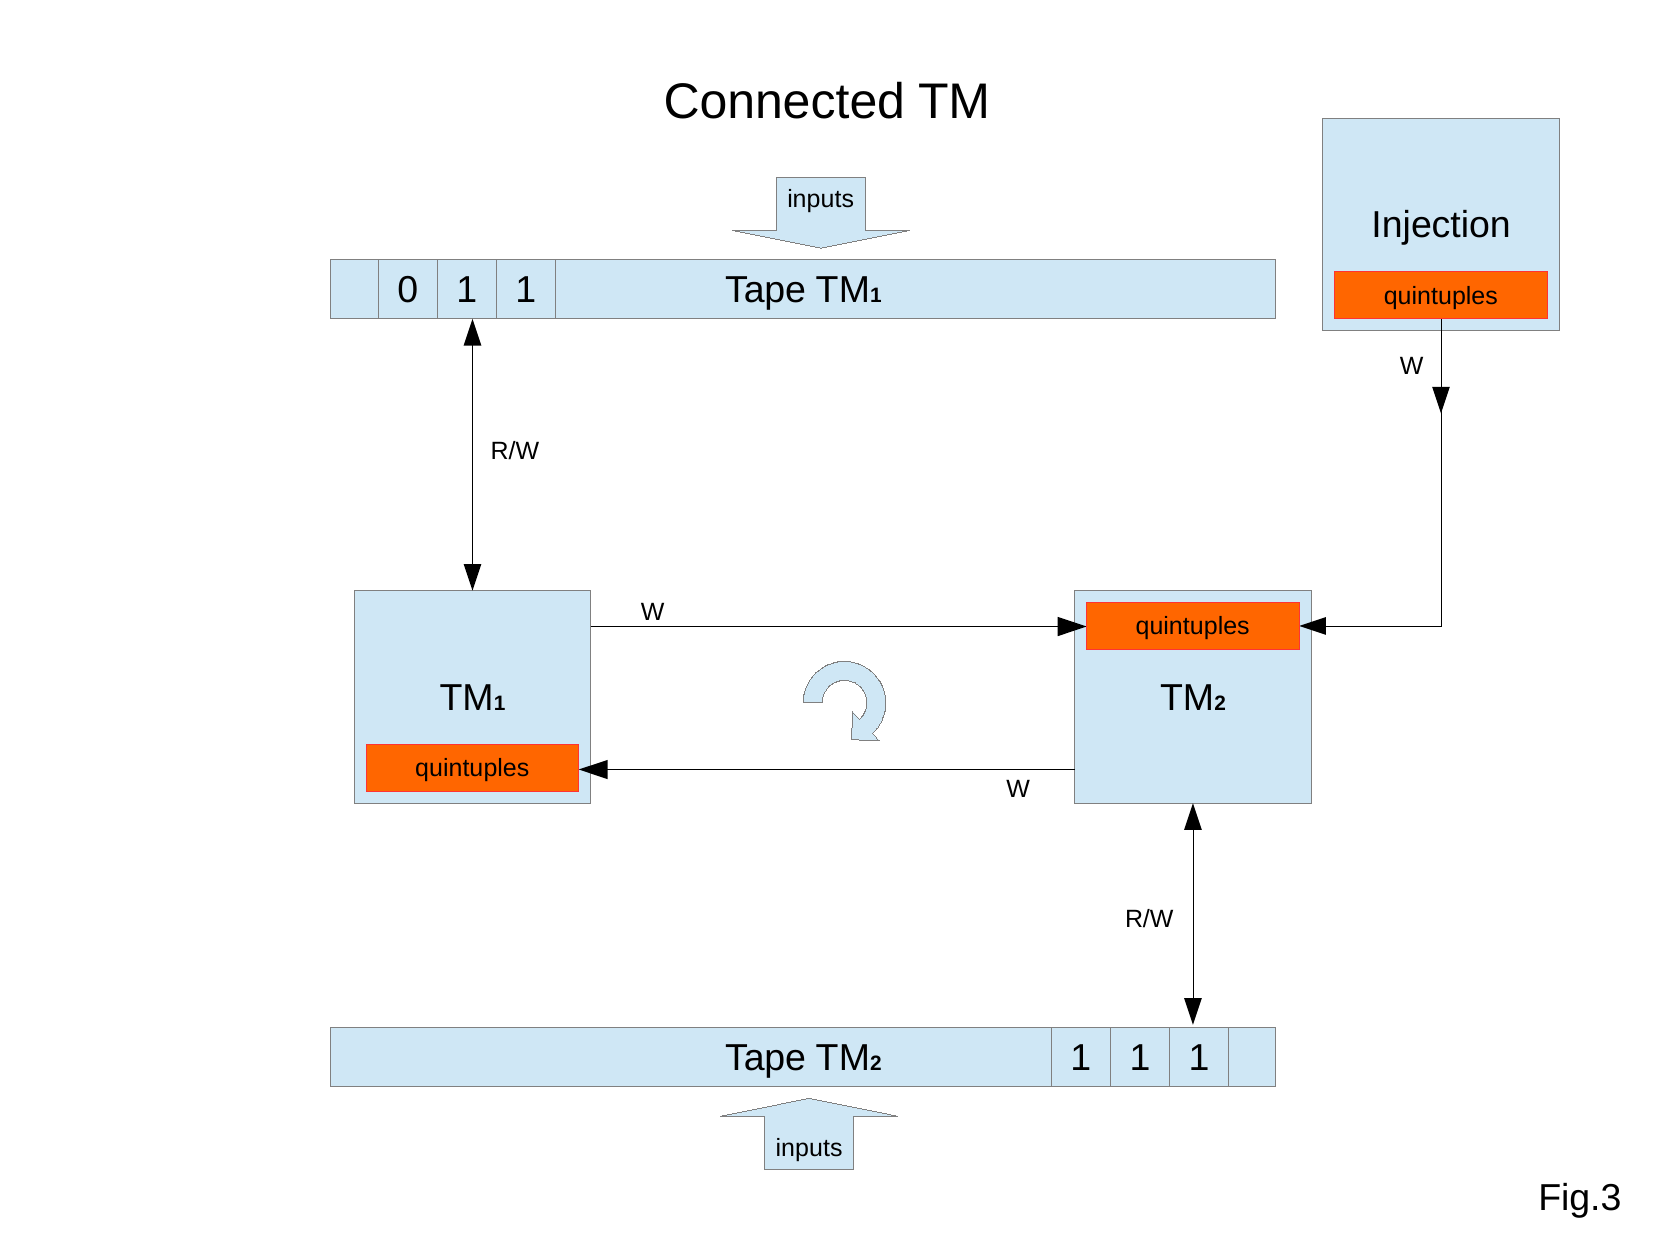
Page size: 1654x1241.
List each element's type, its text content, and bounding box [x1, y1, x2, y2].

text_box TM2 [1074, 590, 1312, 625]
text_box R/W [1110, 897, 1190, 941]
text_box [720, 1098, 898, 1126]
text_box Fig.3 [1523, 1169, 1637, 1227]
text_box 1 [1111, 1027, 1169, 1087]
text_box 1 [496, 259, 556, 319]
text_box R/W [475, 429, 556, 473]
text_box quintuples [1086, 602, 1300, 650]
text_box 0 [378, 259, 438, 319]
text_box W [991, 767, 1040, 811]
text_box 1 [1169, 1027, 1229, 1087]
text_box [732, 220, 910, 249]
text_box Tape TM1 [556, 259, 1276, 319]
text_box Injection [1322, 154, 1560, 331]
text_box W [1385, 344, 1433, 387]
text_box W [626, 590, 674, 662]
text_box Tape TM1 [330, 259, 378, 319]
text_box inputs [767, 177, 875, 220]
text_box quintuples [366, 744, 579, 792]
text_box [803, 661, 886, 741]
text_box TM1 [354, 590, 591, 804]
text_box quintuples [1334, 271, 1548, 319]
text_box Tape TM2 [1229, 1027, 1276, 1087]
title Connected TM [82, 49, 1571, 154]
text_box inputs [755, 1126, 863, 1170]
text_box 1 [1051, 1027, 1111, 1087]
text_box Tape TM2 [330, 1027, 1051, 1087]
text_box TM2 [1074, 627, 1312, 804]
text_box 1 [438, 259, 496, 319]
